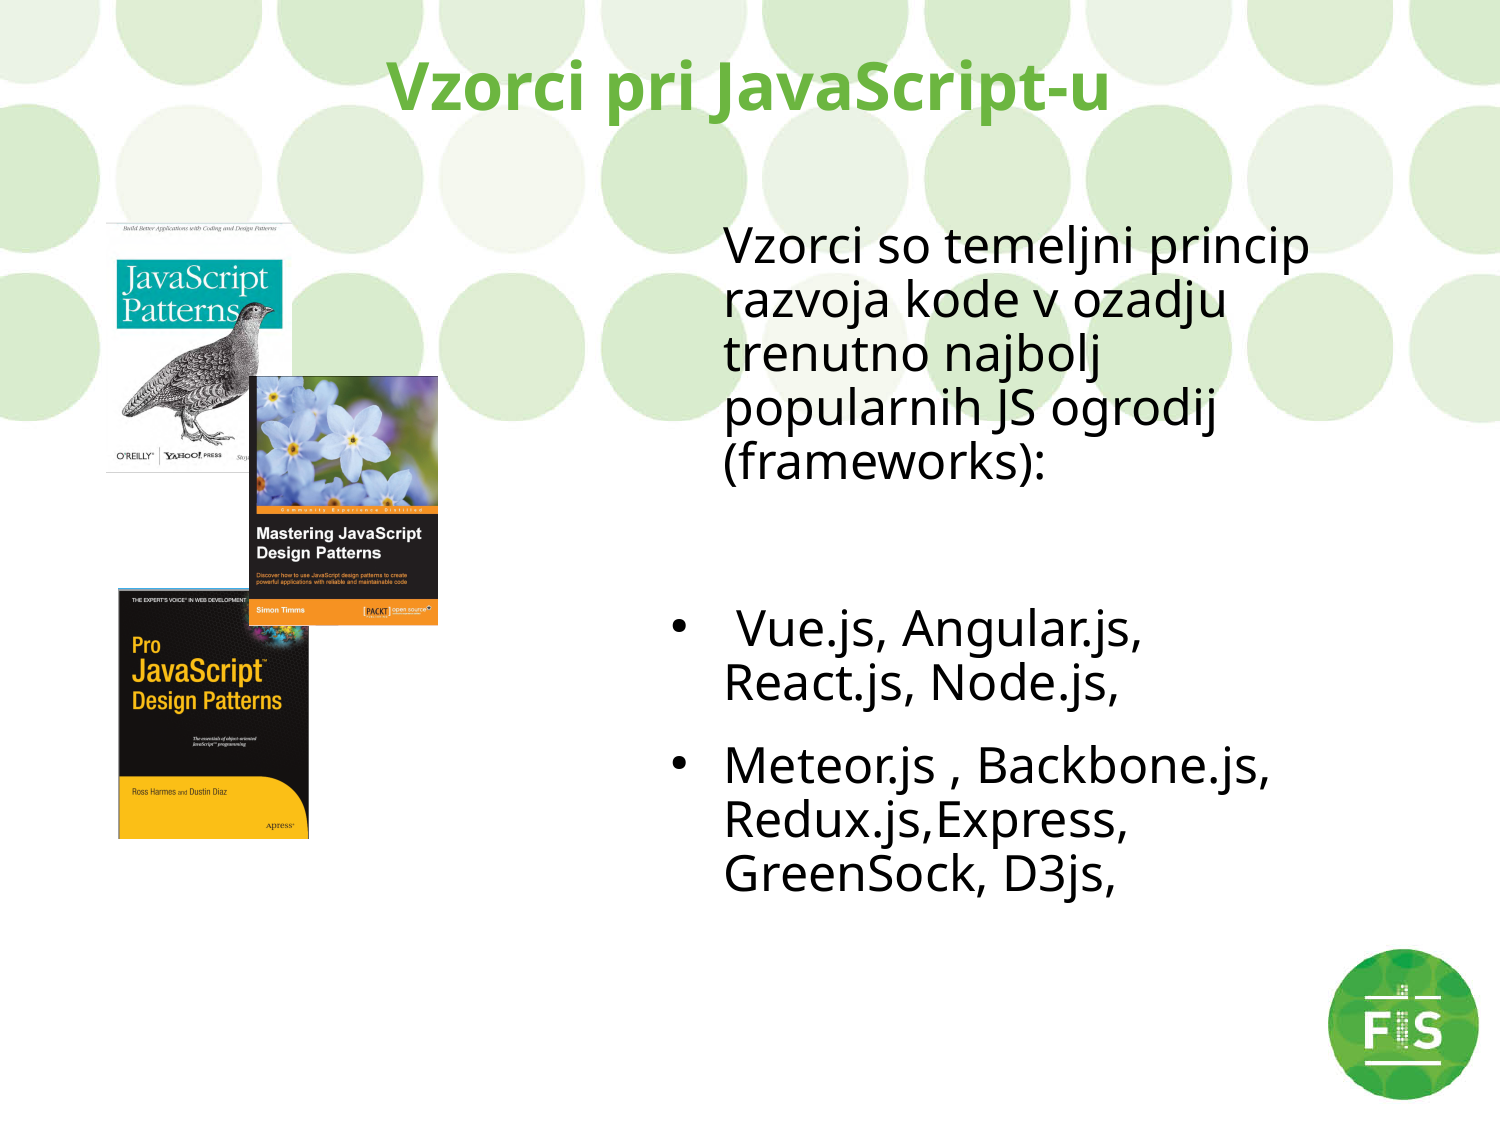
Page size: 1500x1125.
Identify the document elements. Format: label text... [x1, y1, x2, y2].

list Vzorci so temeljni princip razvoja kode v ozadju trenutno najbolj popularnih JS ogrodij (frameworks): Vue.js, Angular.js, React.js, Node.js, Meteor.js , Backbone.js, Redux.js,Express, GreenSock, D3js, [637, 212, 1347, 1052]
title Vzorci pri JavaScript-u [75, 45, 1425, 233]
picture [0, 0, 1500, 1125]
